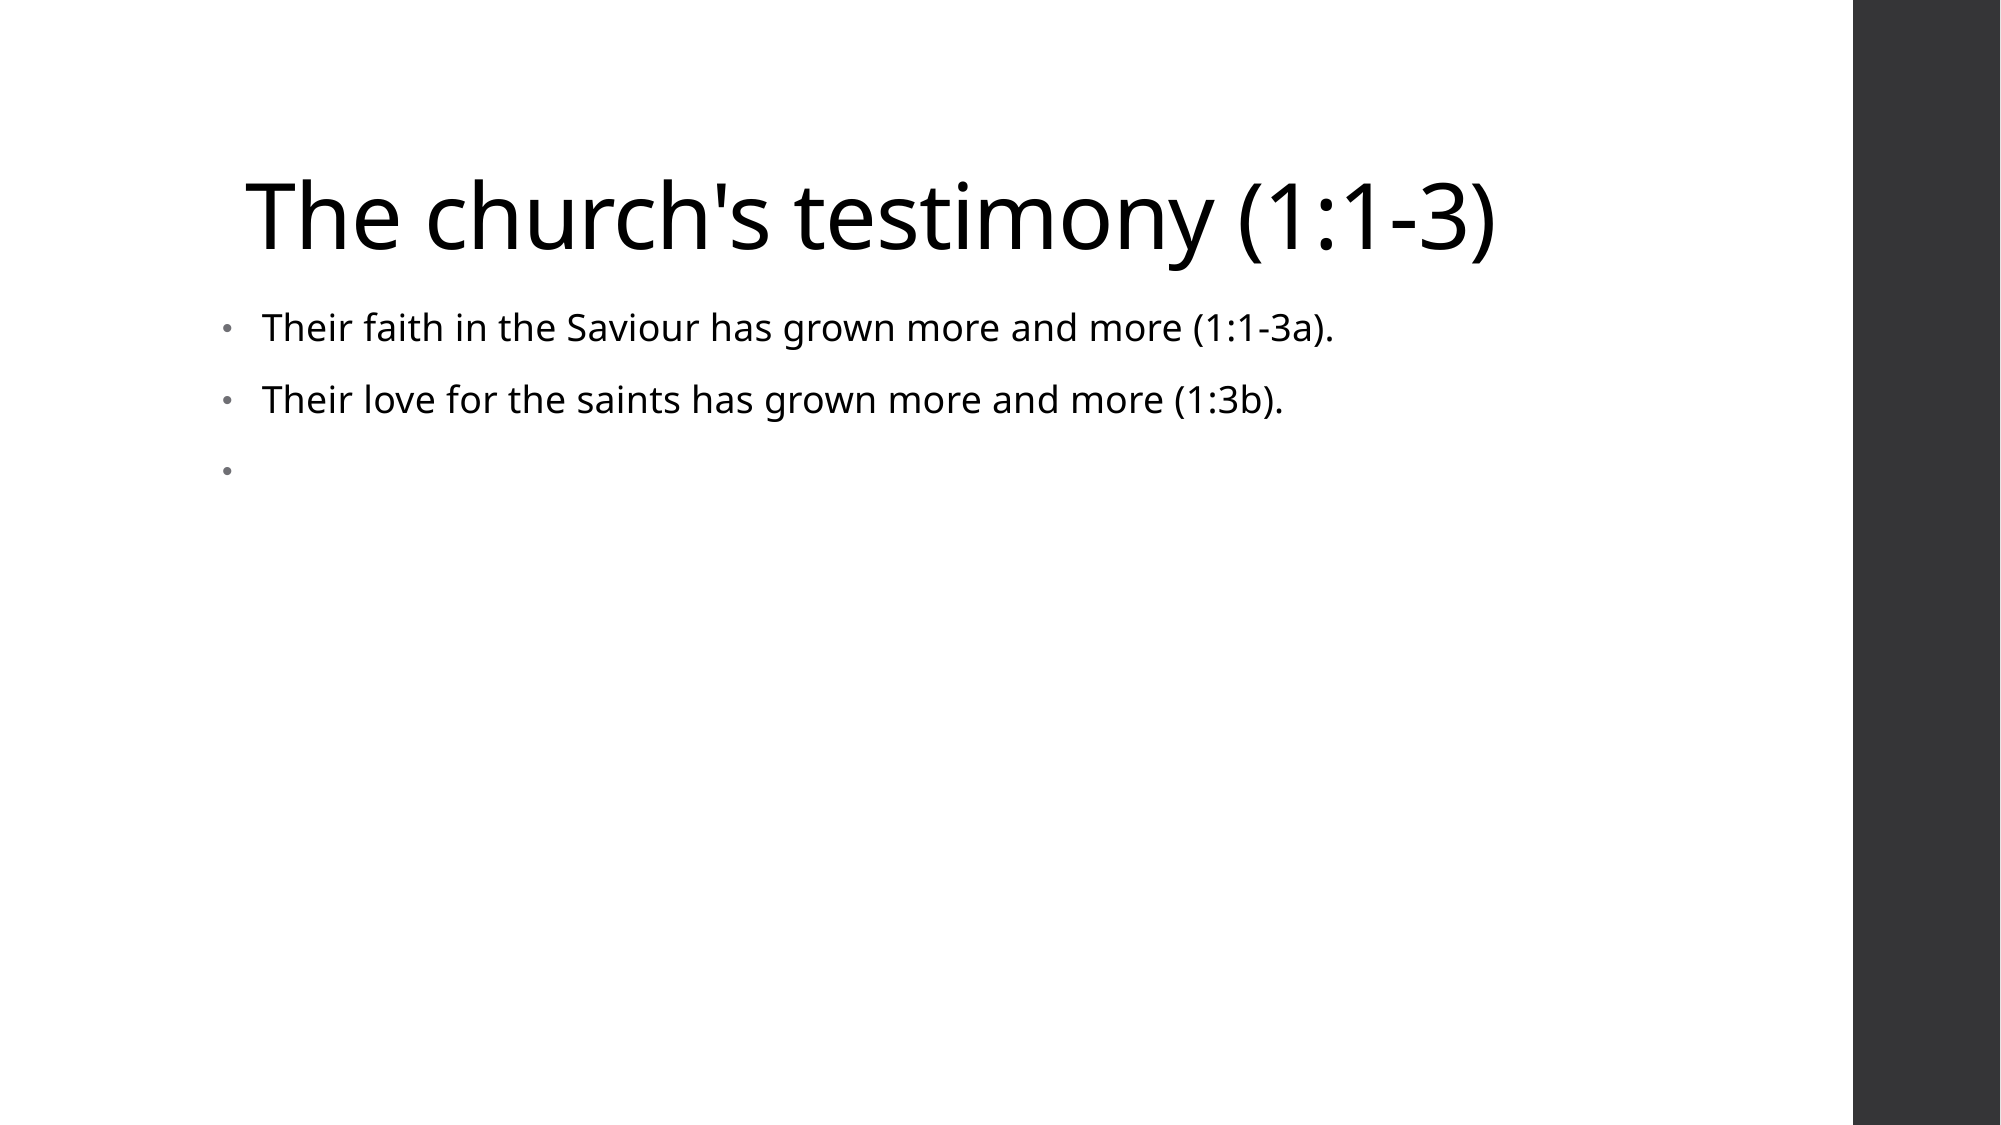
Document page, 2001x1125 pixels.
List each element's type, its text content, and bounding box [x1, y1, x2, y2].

title The church's testimony (1:1-3) [206, 60, 1797, 278]
list Their faith in the Saviour has grown more and more (1:1-3a). Their love for the saints has grown more and more (1:3b). [206, 299, 1617, 1014]
